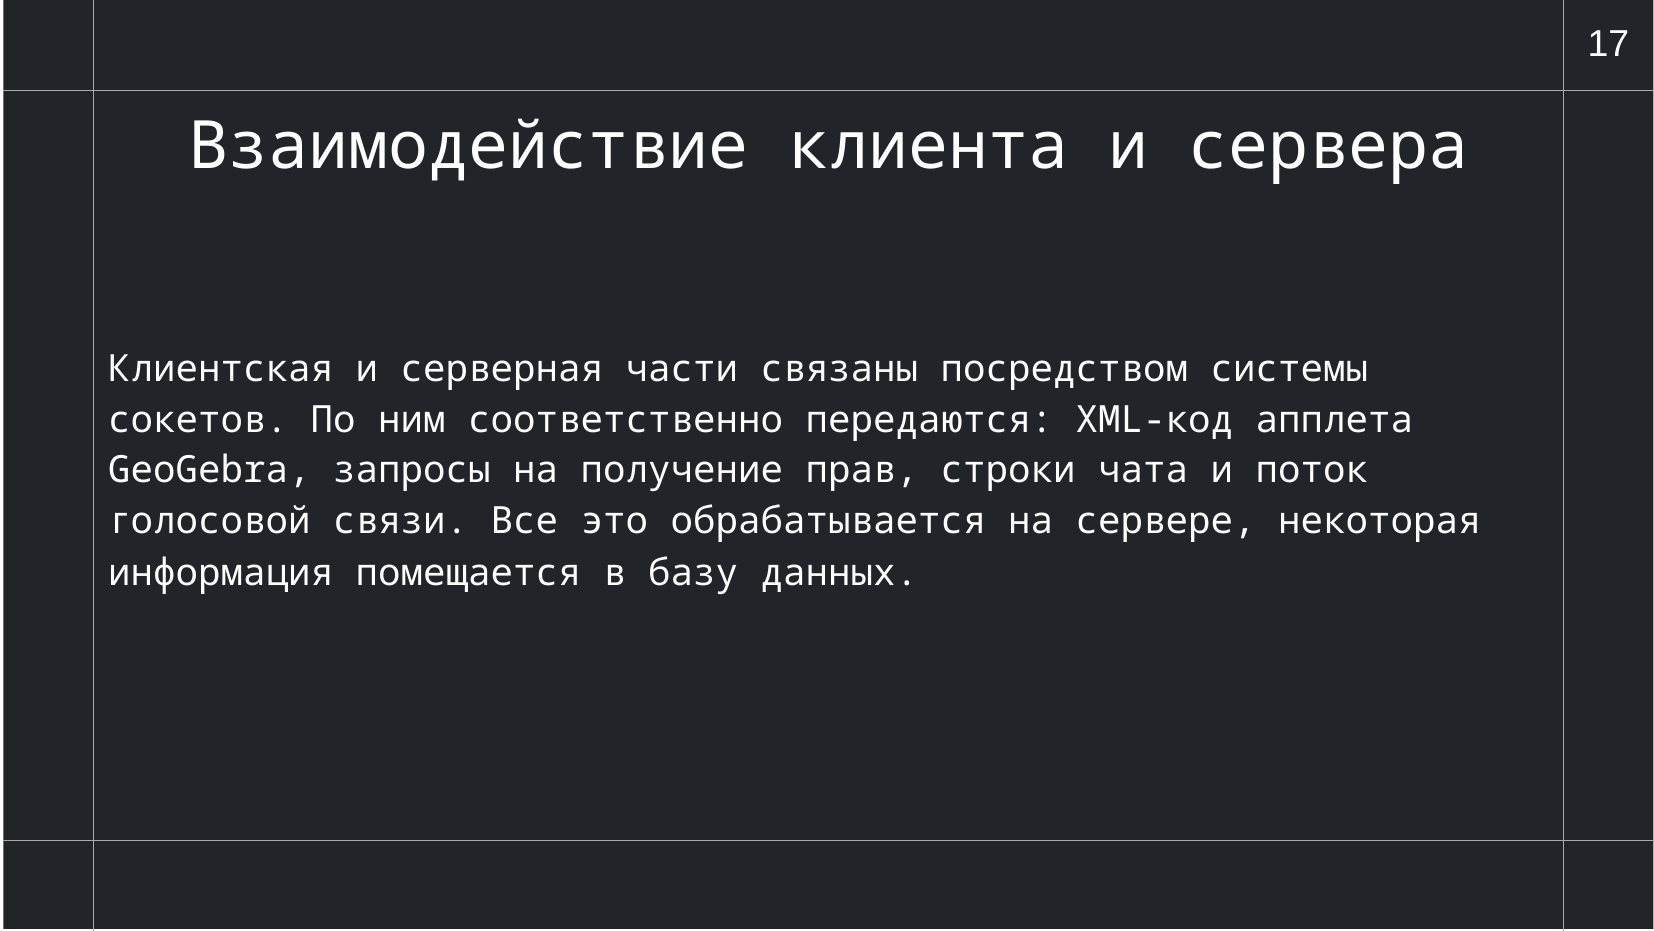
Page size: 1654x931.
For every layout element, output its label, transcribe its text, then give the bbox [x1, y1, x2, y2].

text_box Клиентская и серверная части связаны посредством системы сокетов. По ним соответственно передаются: XML-код апплета GeoGebra, запросы на получение прав, строки чата и поток голосовой связи. Все это обрабатывается на сервере, некоторая информация помещается в базу данных. [93, 333, 1564, 567]
text_box <номер> [1517, 15, 1654, 86]
text_box Взаимодействие клиента и сервера [93, 90, 1564, 183]
